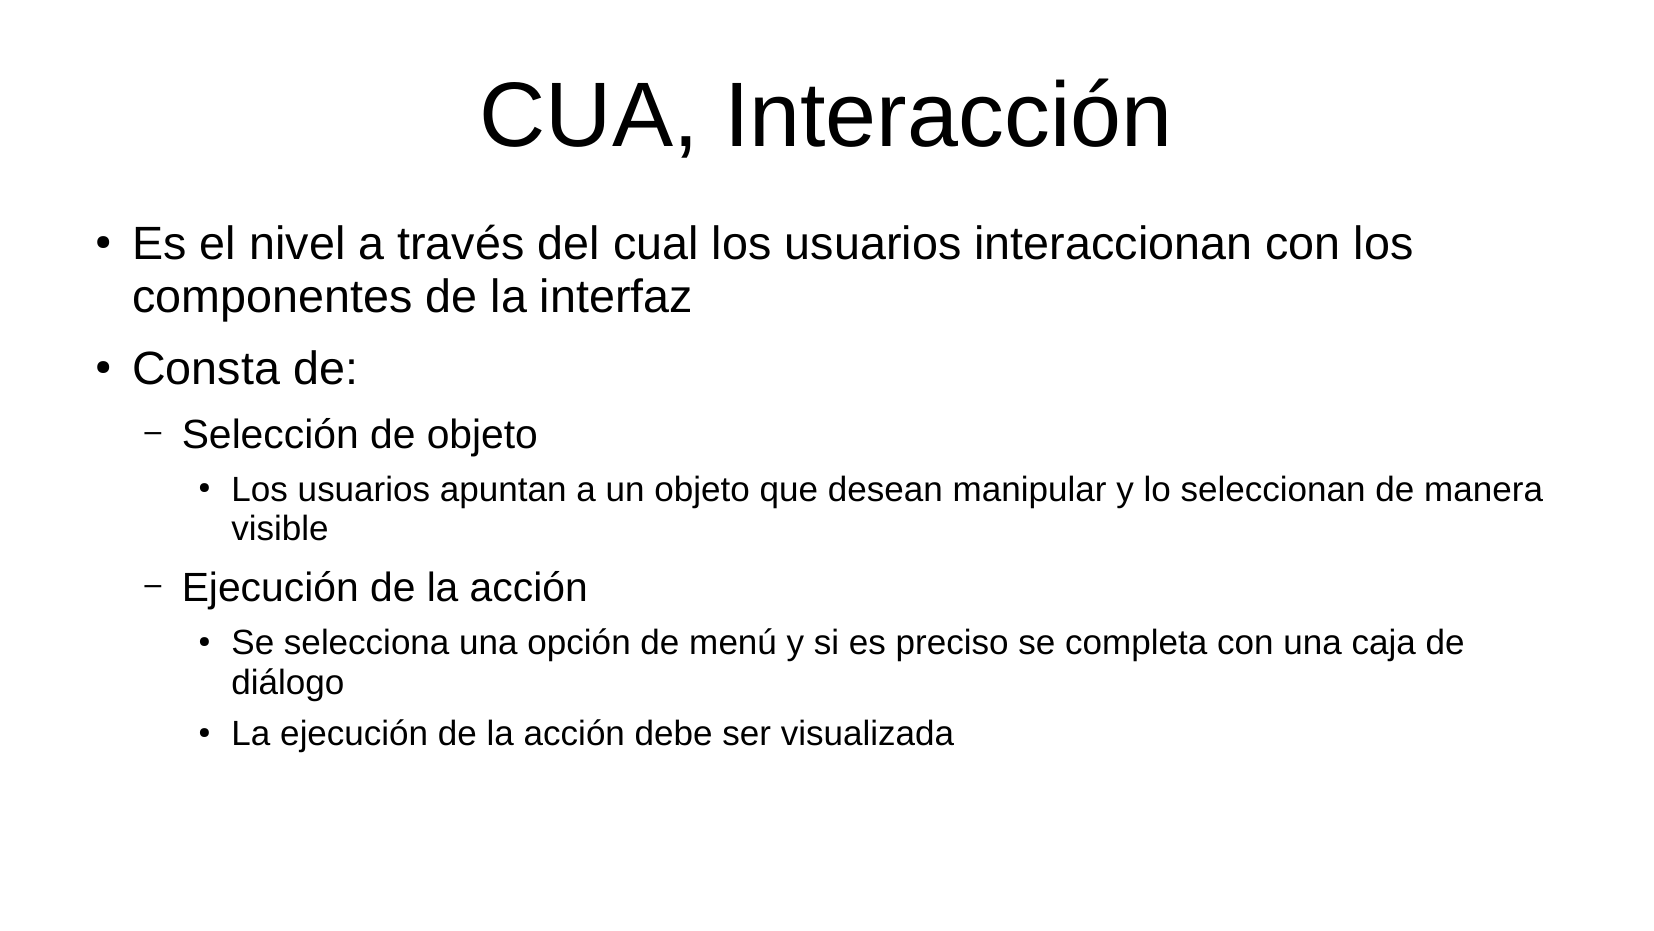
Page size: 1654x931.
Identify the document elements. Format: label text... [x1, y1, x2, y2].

list Es el nivel a través del cual los usuarios interaccionan con los componentes de la interfaz Consta de: Selección de objeto Los usuarios apuntan a un objeto que desean manipular y lo seleccionan de manera visible Ejecución de la acción Se selecciona una opción de menú y si es preciso se completa con una caja de diálogo La ejecución de la acción debe ser visualizada [82, 217, 1571, 758]
title CUA, Interacción [82, 37, 1571, 193]
